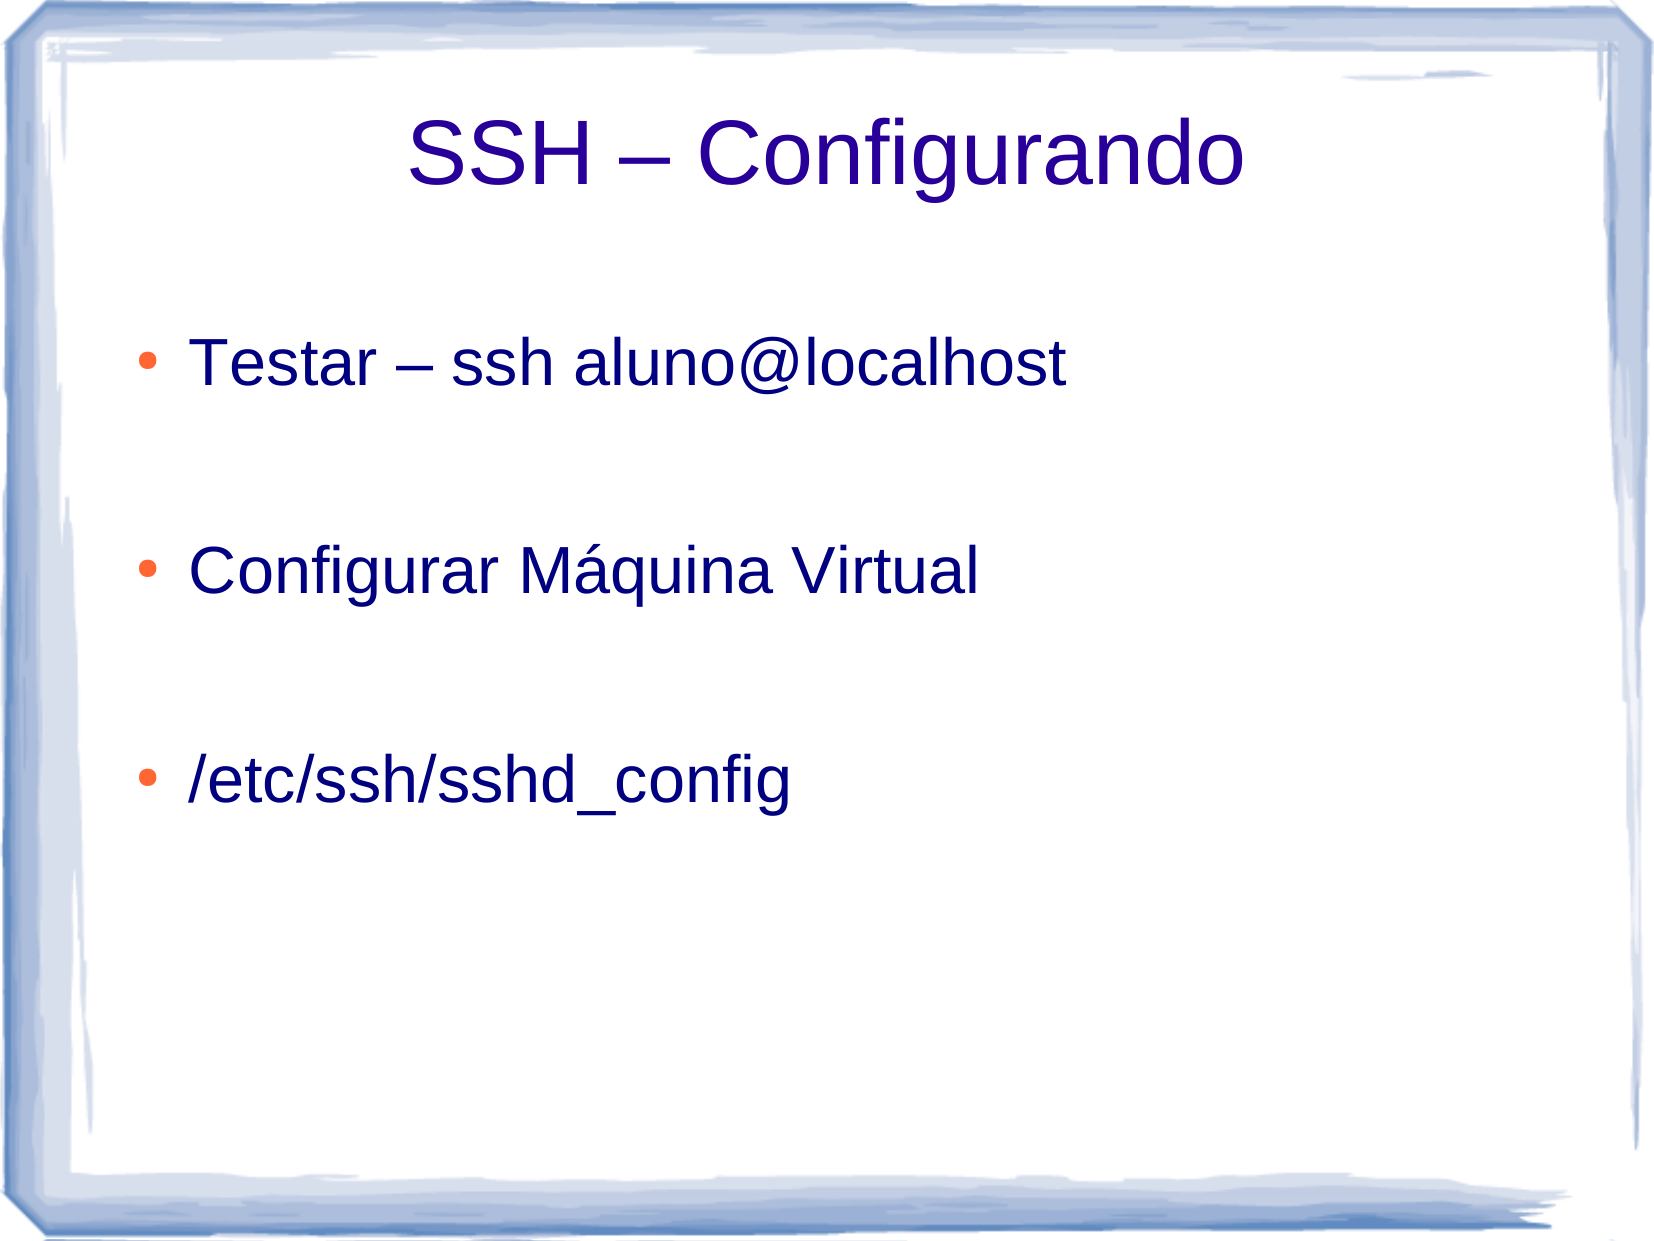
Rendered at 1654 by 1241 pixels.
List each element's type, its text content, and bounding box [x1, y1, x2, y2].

picture [0, 0, 1654, 1241]
title SSH – Configurando [82, 49, 1571, 257]
list Testar – ssh aluno@localhost Configurar Máquina Virtual /etc/ssh/sshd_config [118, 324, 1571, 1045]
